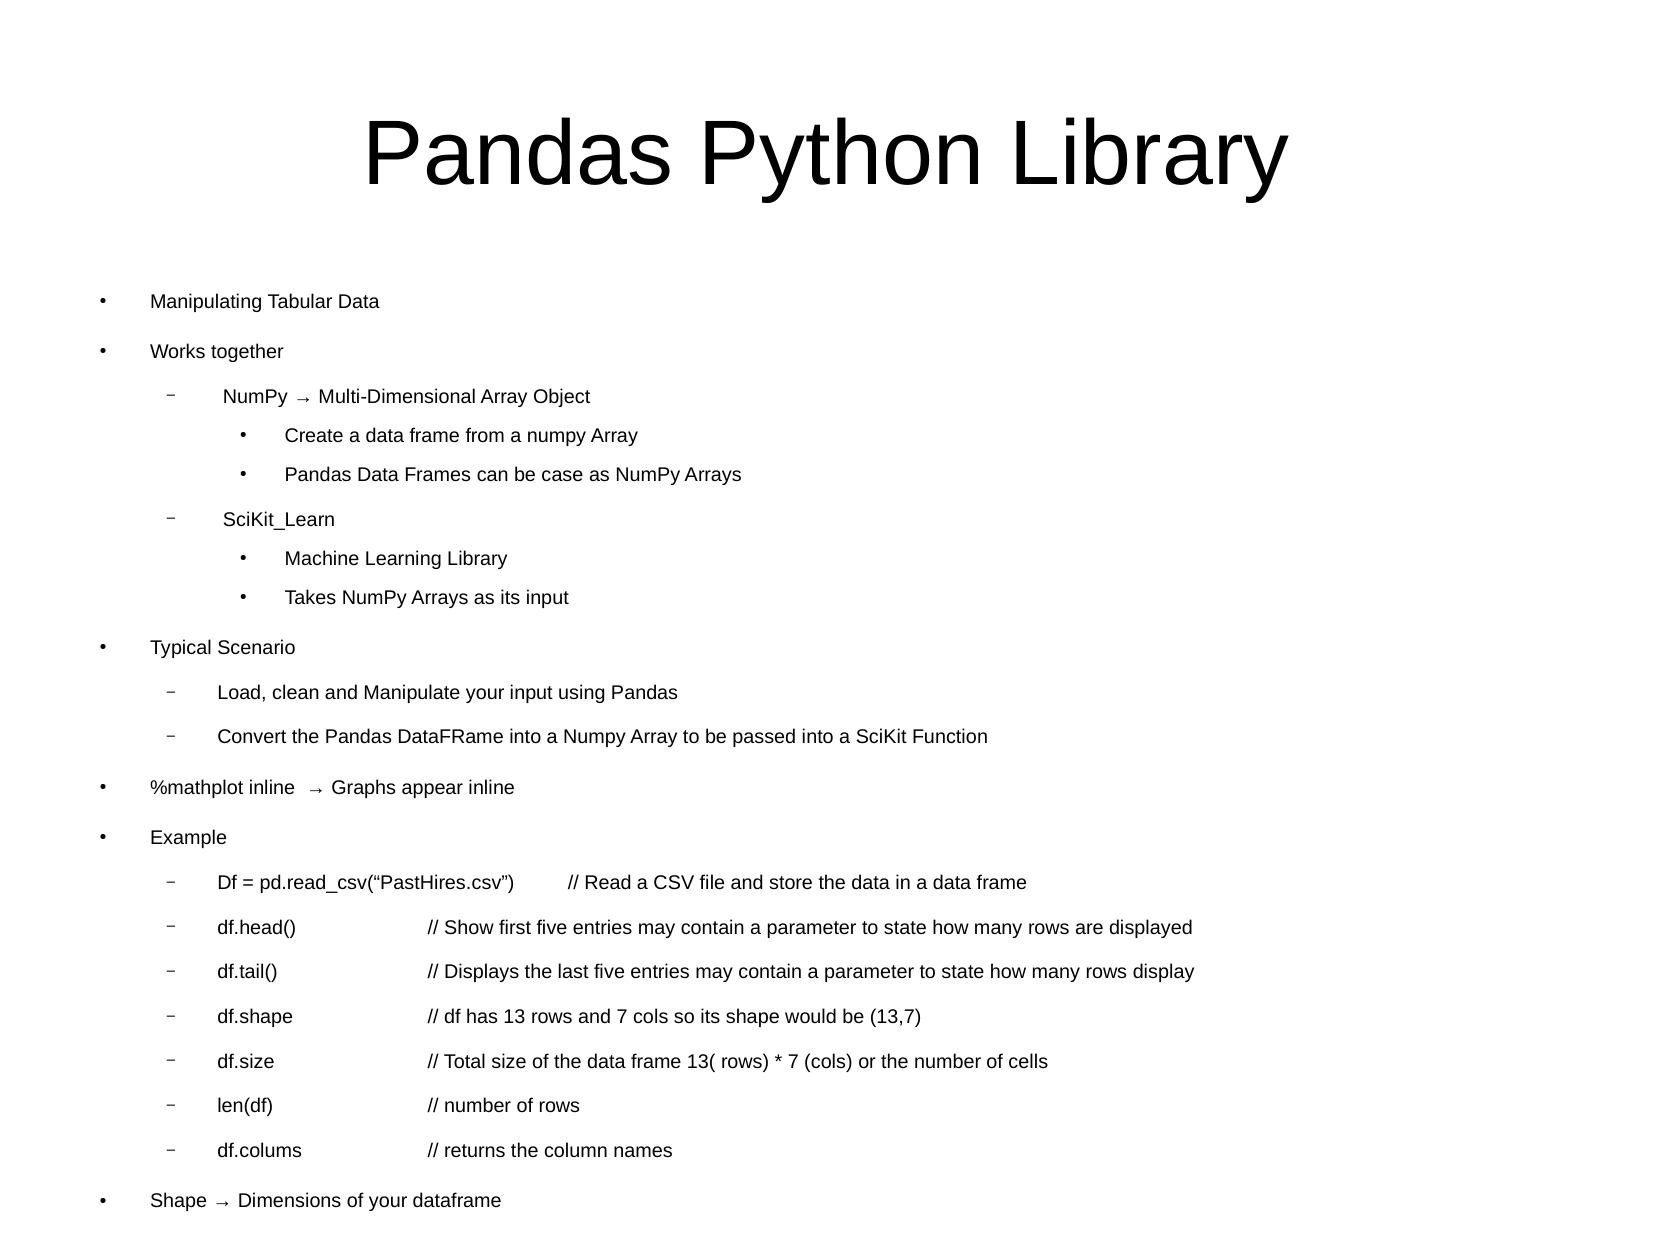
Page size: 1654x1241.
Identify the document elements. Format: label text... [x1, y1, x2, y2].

list Manipulating Tabular Data Works together NumPy → Multi-Dimensional Array Object Create a data frame from a numpy Array Pandas Data Frames can be case as NumPy Arrays SciKit_Learn Machine Learning Library Takes NumPy Arrays as its input Typical Scenario Load, clean and Manipulate your input using Pandas Convert the Pandas DataFRame into a Numpy Array to be passed into a SciKit Function %mathplot inline → Graphs appear inline Example Df = pd.read_csv(“PastHires.csv”) // Read a CSV file and store the data in a data frame df.head() // Show first five entries may contain a parameter to state how many rows are displayed df.tail() // Displays the last five entries may contain a parameter to state how many rows display df.shape // df has 13 rows and 7 cols so its shape would be (13,7) df.size // Total size of the data frame 13( rows) * 7 (cols) or the number of cells len(df) // number of rows df.colums // returns the column names Shape → Dimensions of your dataframe [82, 290, 1571, 1217]
title Pandas Python Library [82, 49, 1571, 257]
